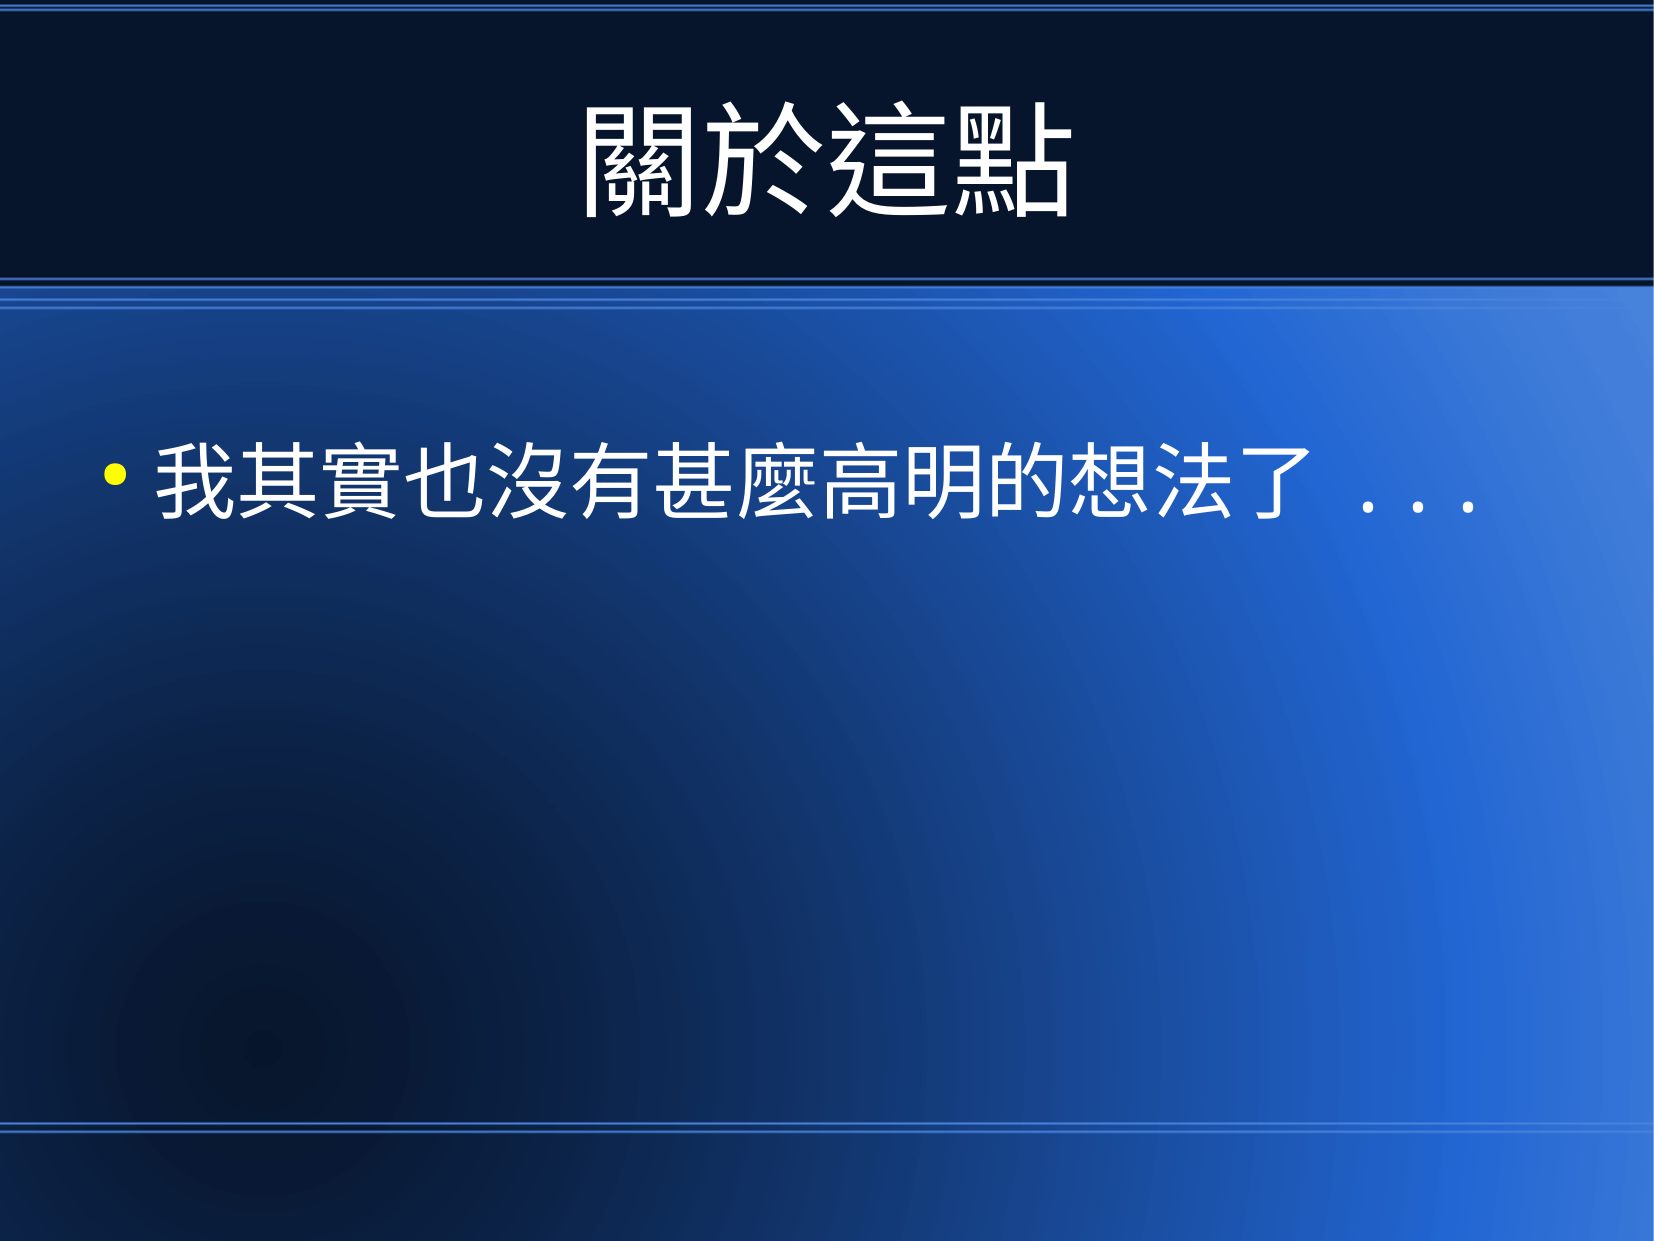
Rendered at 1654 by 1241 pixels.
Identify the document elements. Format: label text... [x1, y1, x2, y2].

picture [0, 0, 1654, 1241]
list 我其實也沒有甚麼高明的想法了... [82, 355, 1571, 1241]
title 關於這點 [82, 49, 1571, 257]
